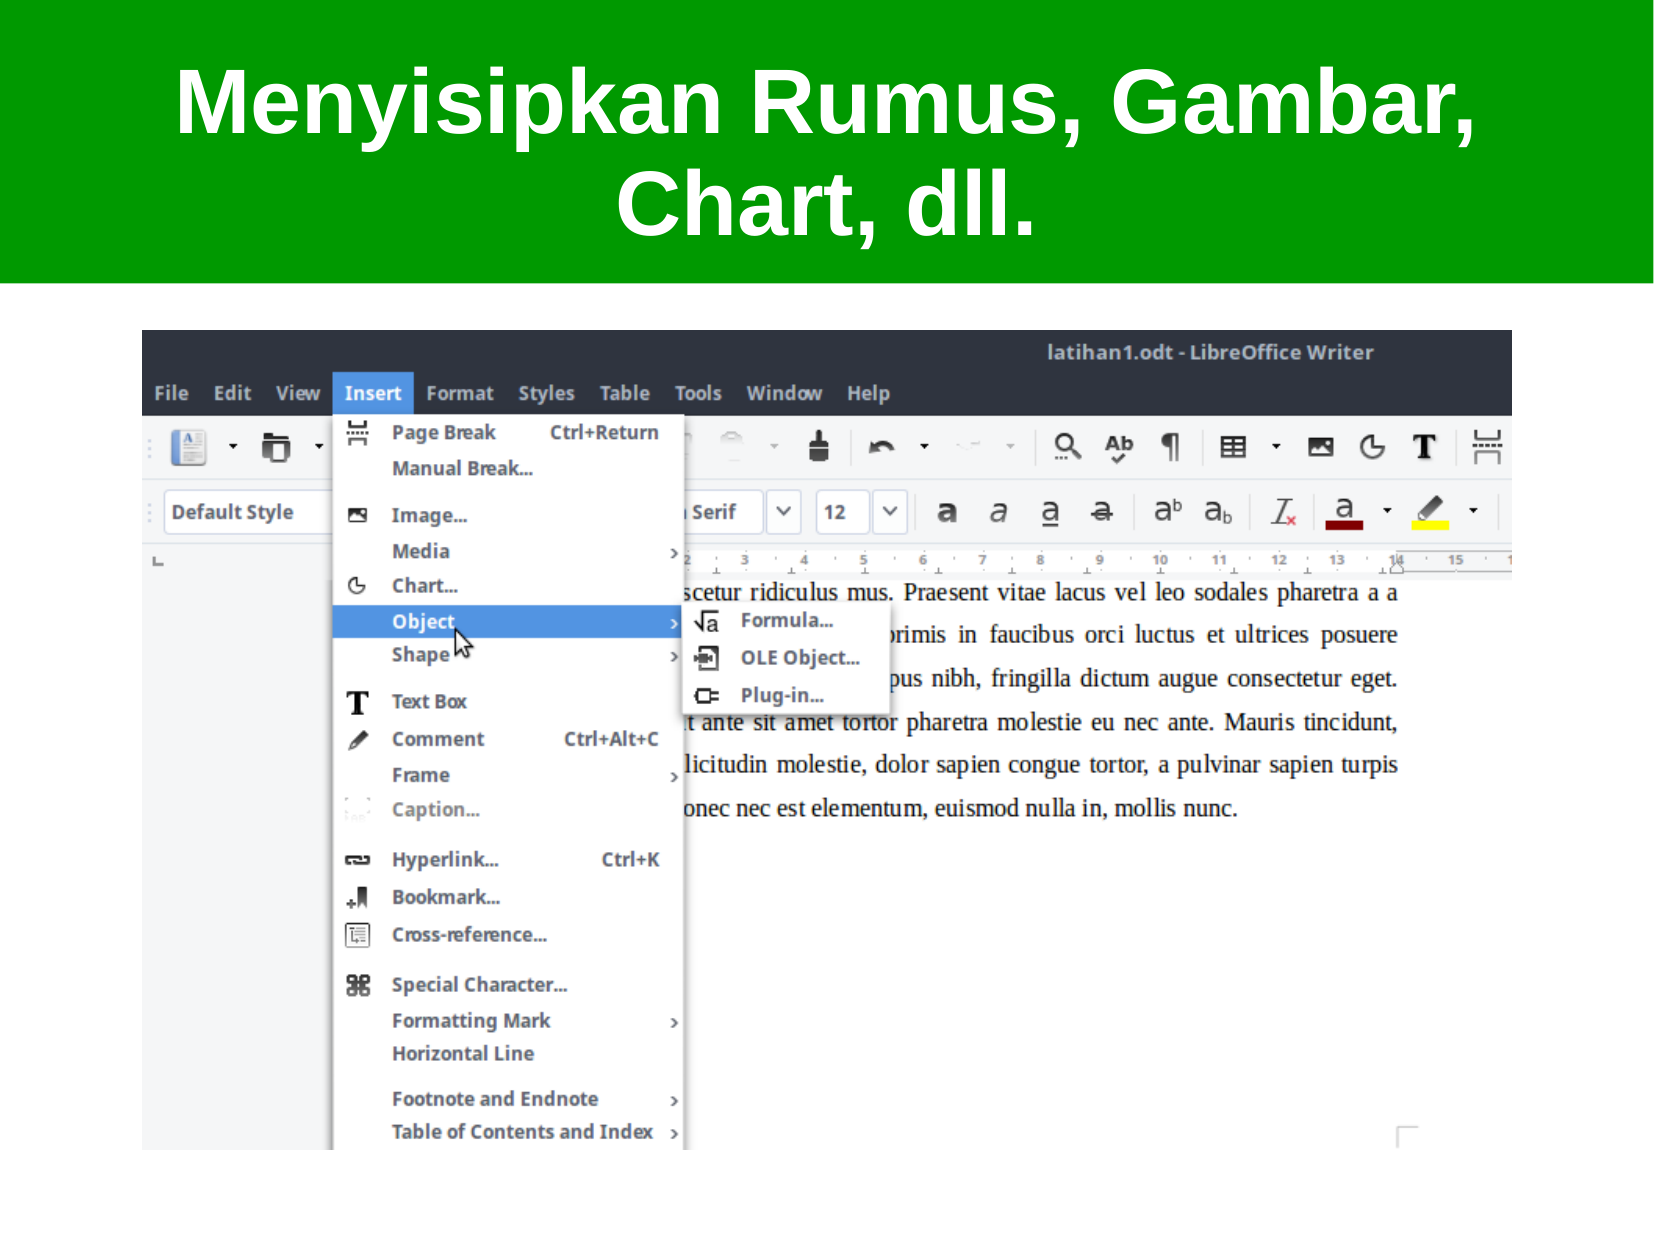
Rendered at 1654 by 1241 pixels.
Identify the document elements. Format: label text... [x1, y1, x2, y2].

picture [142, 330, 1512, 1150]
title Menyisipkan Rumus, Gambar, Chart, dll. [82, 49, 1571, 257]
text_box [0, 0, 1654, 284]
